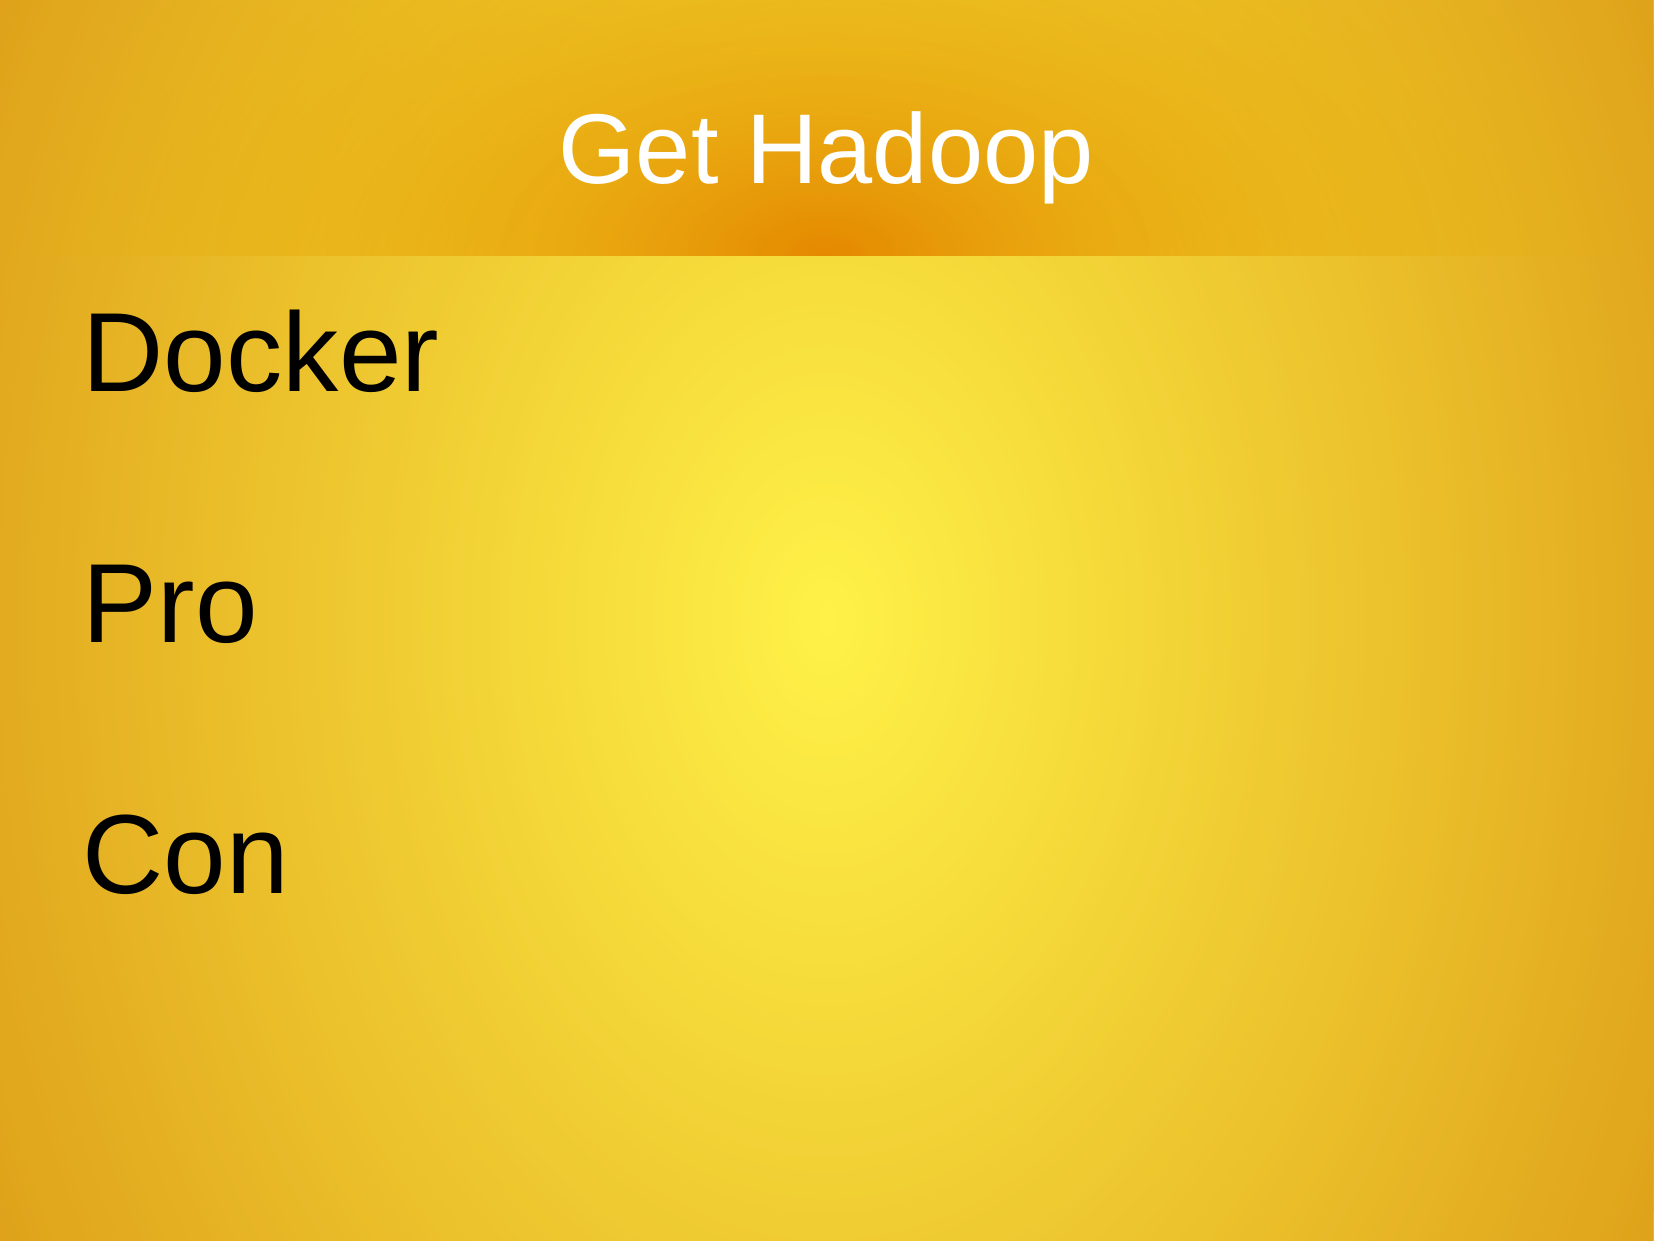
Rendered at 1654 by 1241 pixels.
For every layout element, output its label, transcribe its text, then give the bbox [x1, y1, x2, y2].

title Get Hadoop [82, 47, 1571, 252]
subtitle Docker Pro Con [82, 290, 1571, 1010]
